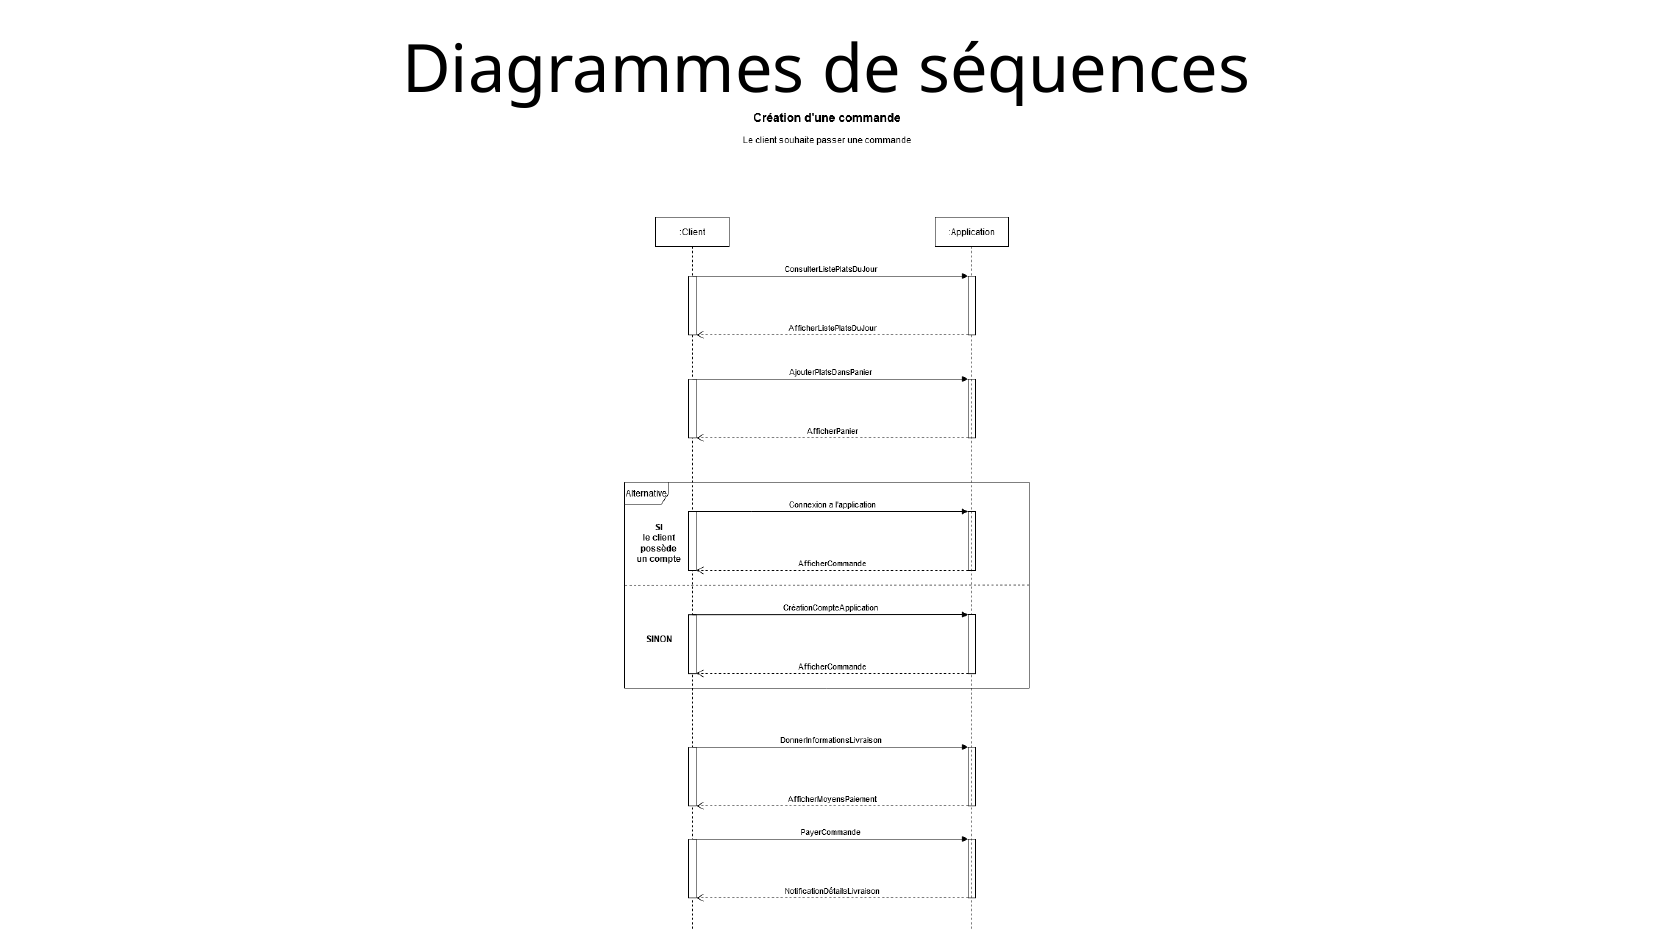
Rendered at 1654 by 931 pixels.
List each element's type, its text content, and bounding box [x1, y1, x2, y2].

picture [624, 106, 1030, 931]
title Diagrammes de séquences [389, 26, 1264, 108]
